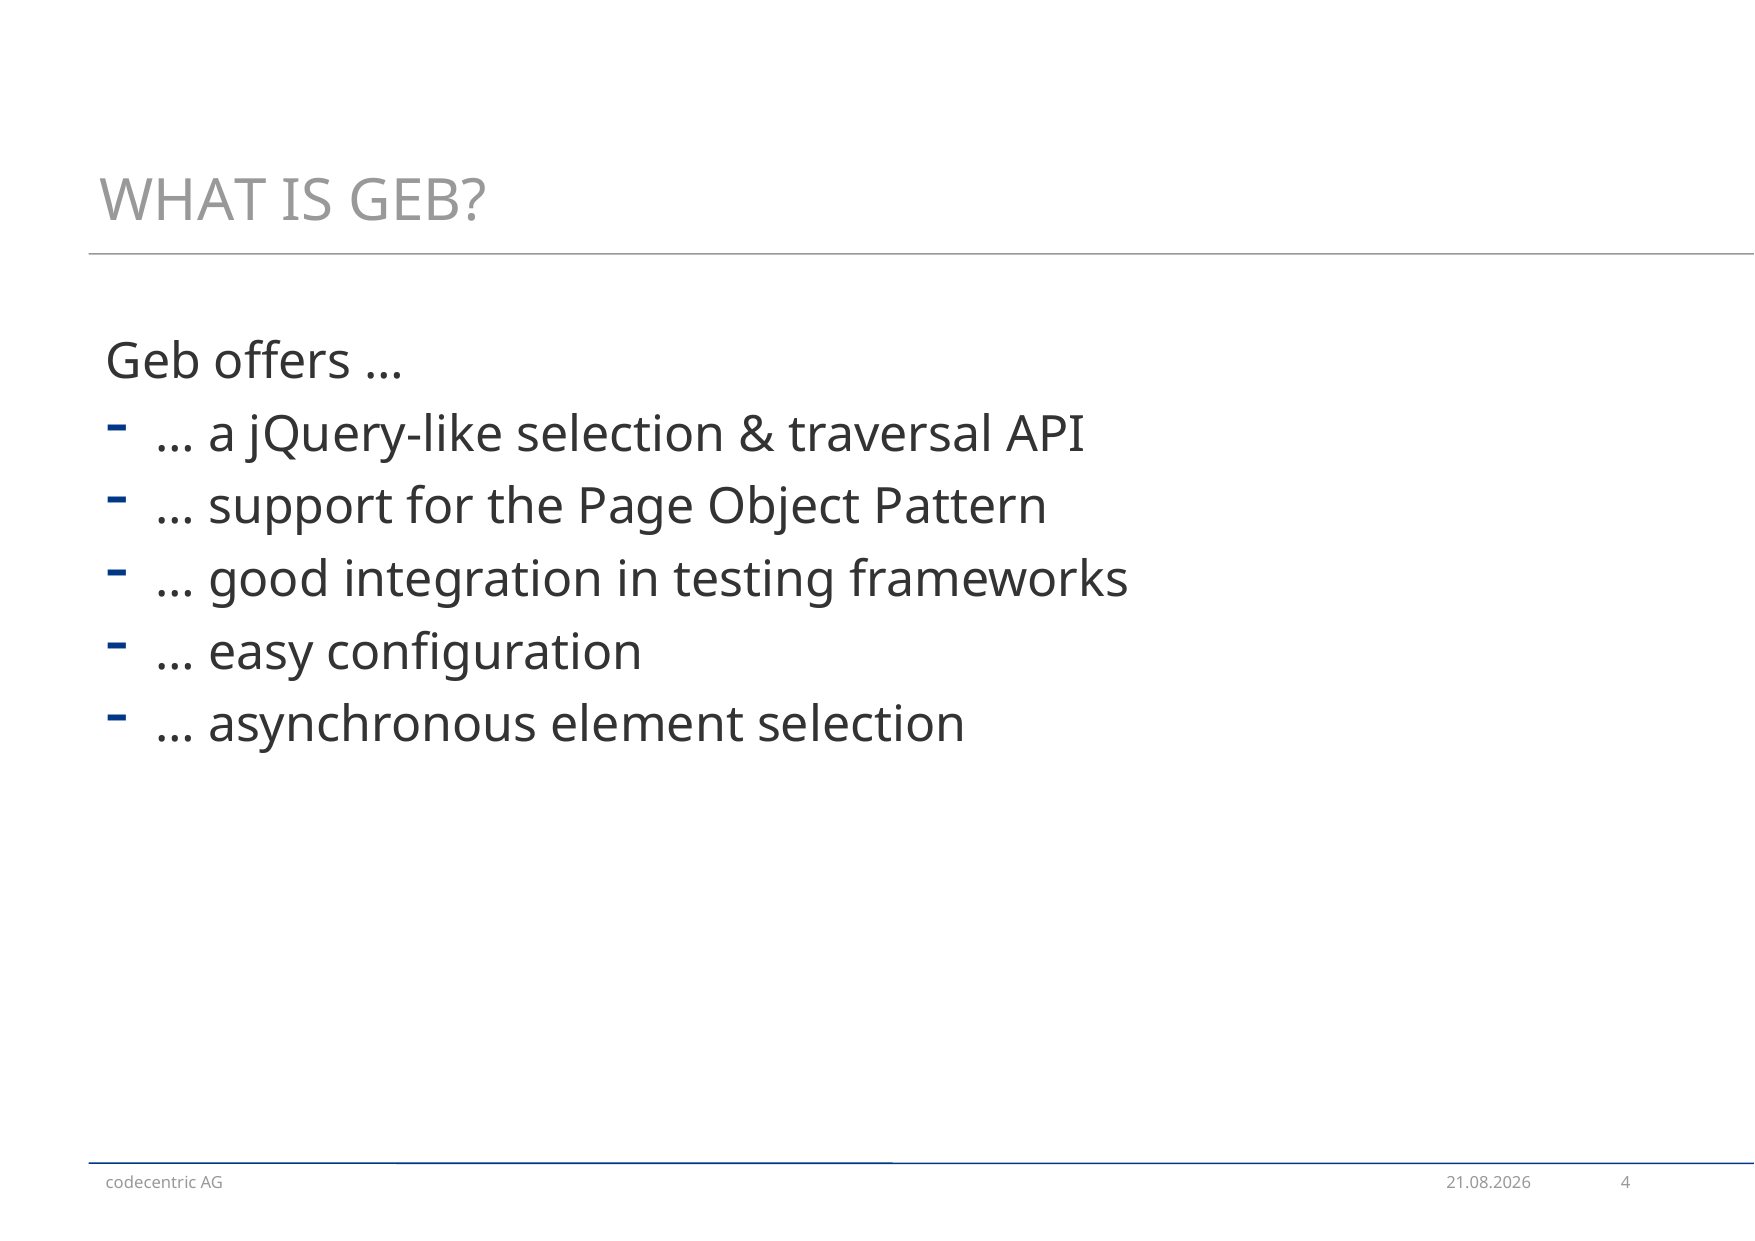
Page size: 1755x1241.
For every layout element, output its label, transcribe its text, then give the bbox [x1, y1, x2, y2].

list Geb offers … … a jQuery-like selection & traversal API … support for the Page Object Pattern … good integration in testing frameworks … easy configuration … asynchronous element selection [88, 318, 1678, 1099]
title What is Geb? [82, 153, 1695, 223]
text_box 23.02.2013 [1429, 1163, 1603, 1219]
text_box [1603, 1163, 1697, 1219]
